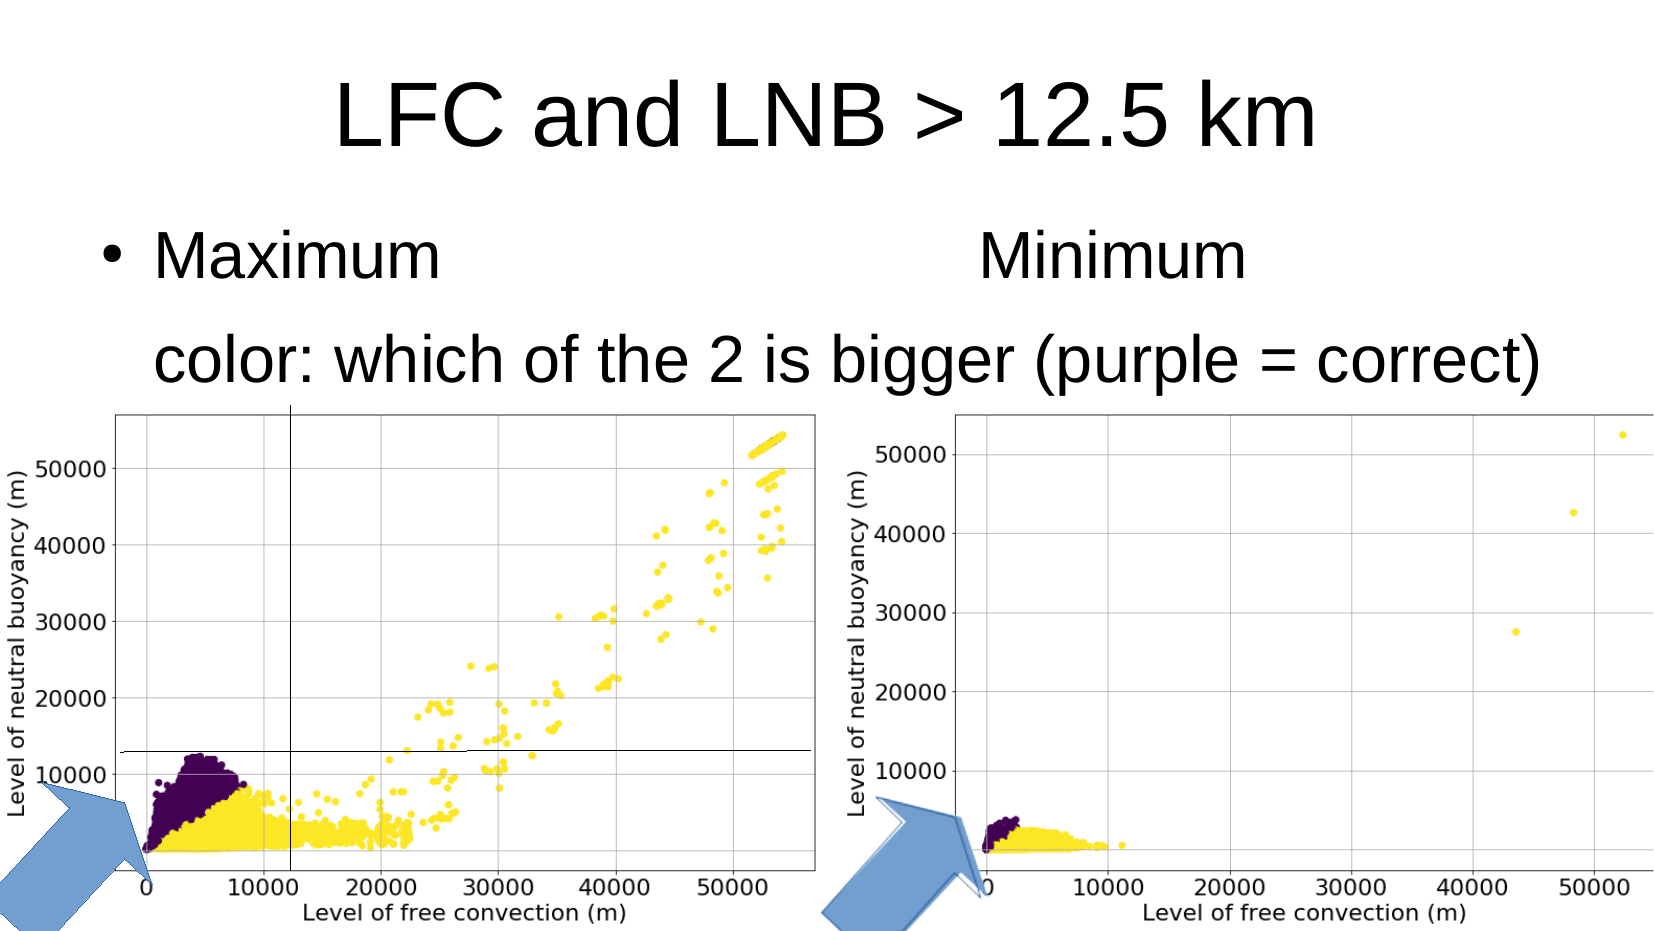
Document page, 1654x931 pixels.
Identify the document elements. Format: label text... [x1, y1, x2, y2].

picture [1, 915, 19, 931]
title LFC and LNB > 12.5 km [82, 37, 1571, 193]
picture [1, 404, 1654, 931]
list Maximum Minimum color: which of the 2 is bigger (purple = correct) [82, 217, 1571, 758]
text_box [0, 782, 153, 931]
